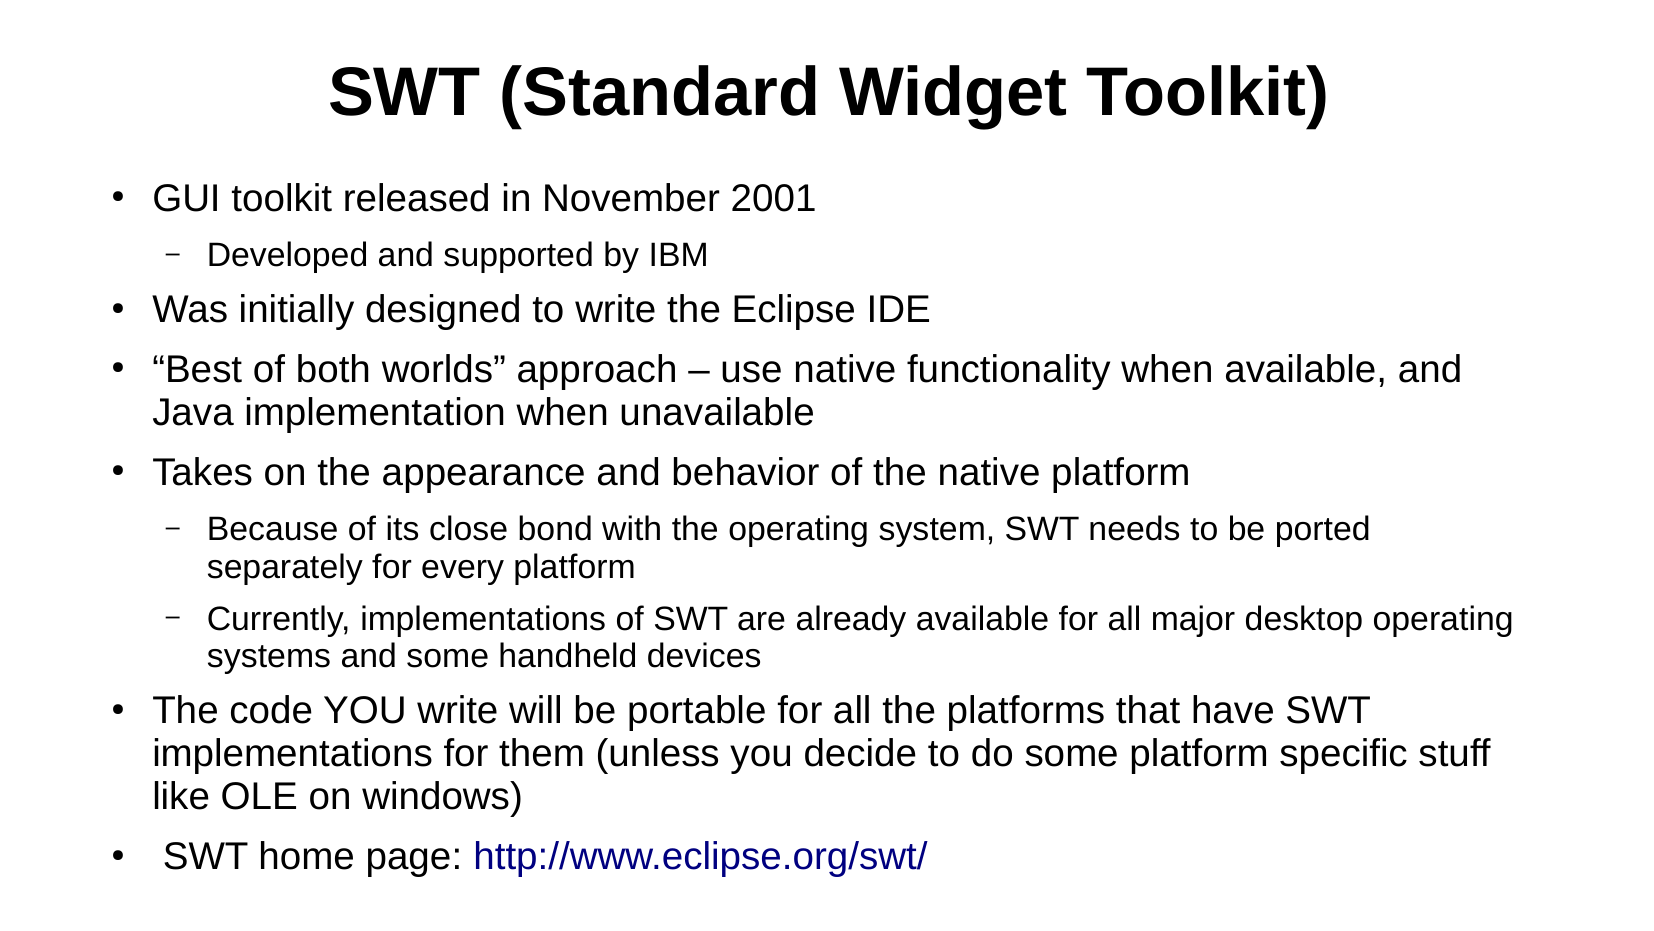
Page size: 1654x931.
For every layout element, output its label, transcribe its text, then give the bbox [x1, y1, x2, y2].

list GUI toolkit released in November 2001 Developed and supported by IBM Was initially designed to write the Eclipse IDE “Best of both worlds” approach – use native functionality when available, and Java implementation when unavailable Takes on the appearance and behavior of the native platform Because of its close bond with the operating system, SWT needs to be ported separately for every platform Currently, implementations of SWT are already available for all major desktop operating systems and some handheld devices The code YOU write will be portable for all the platforms that have SWT implementations for them (unless you decide to do some platform specific stuff like OLE on windows) SWT home page: http://www.eclipse.org/swt/ [82, 168, 1538, 889]
title SWT (Standard Widget Toolkit) [82, 37, 1571, 147]
